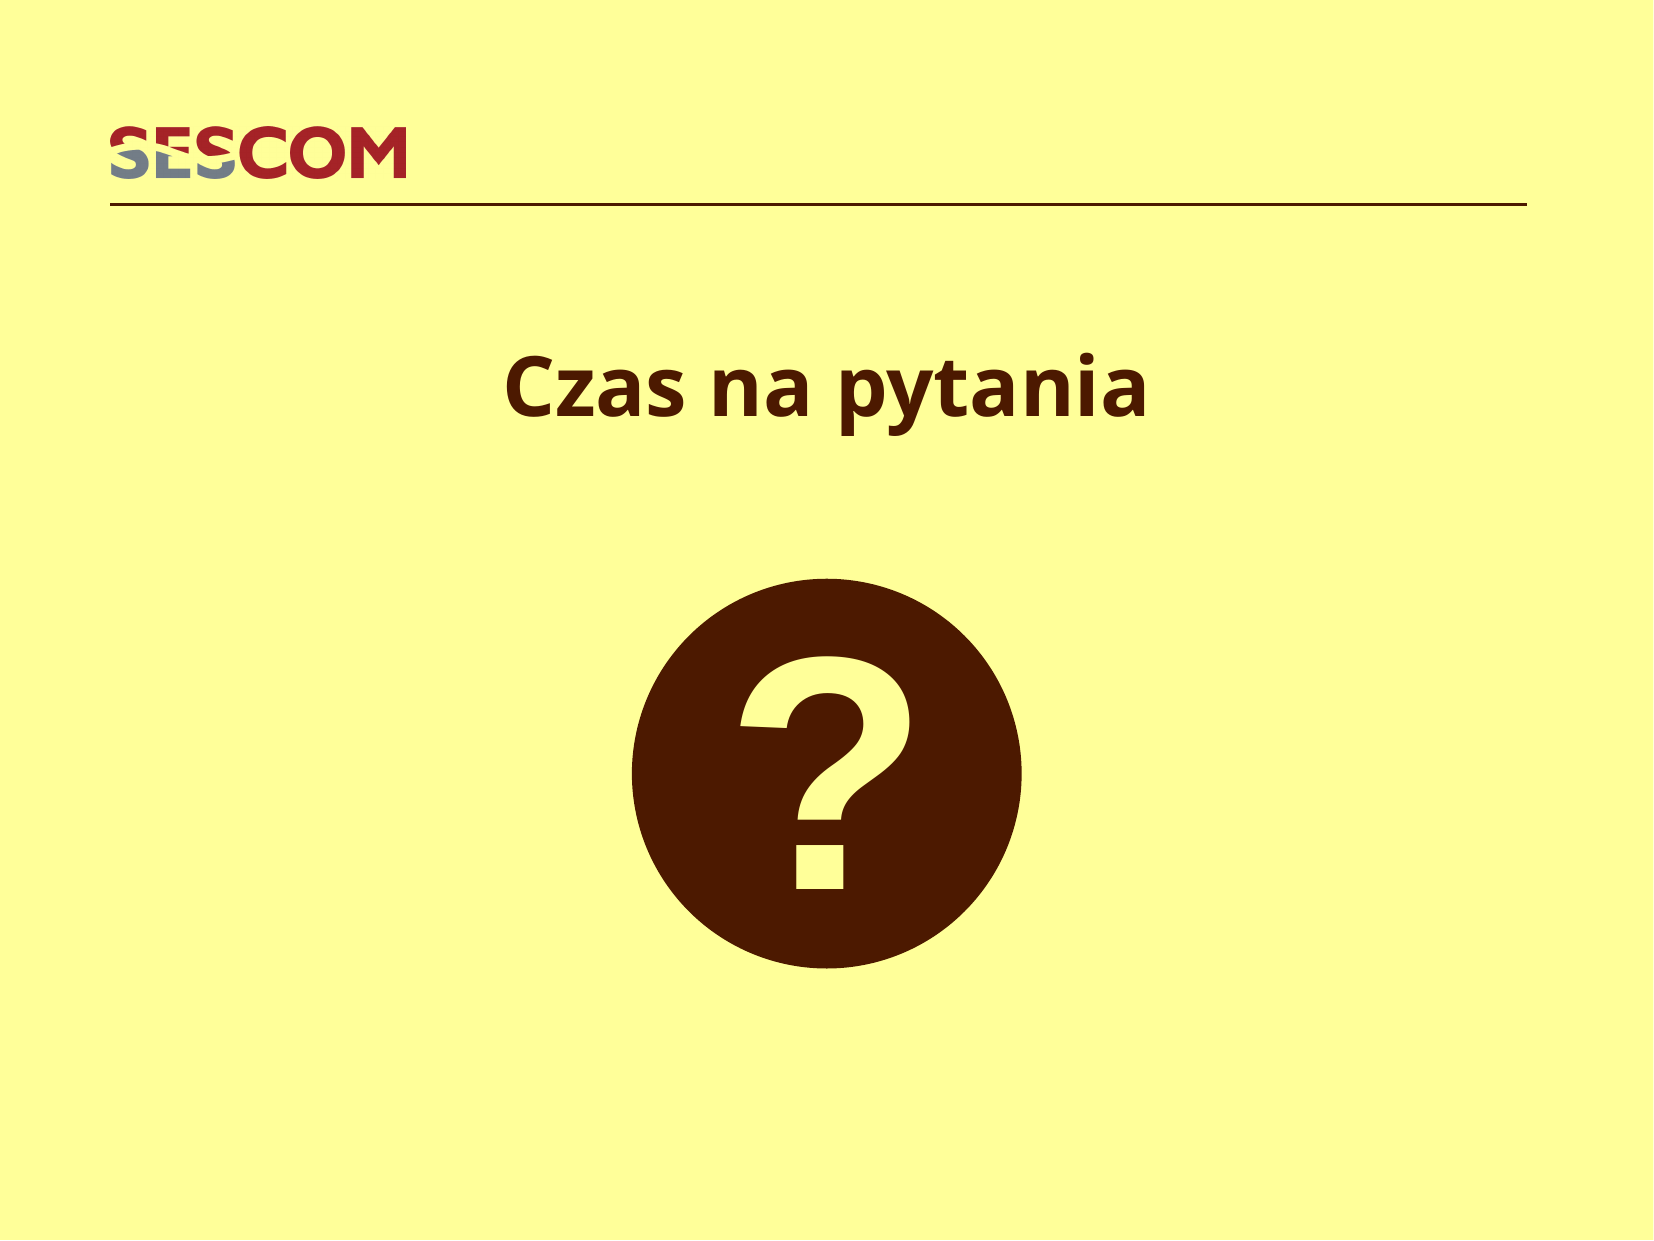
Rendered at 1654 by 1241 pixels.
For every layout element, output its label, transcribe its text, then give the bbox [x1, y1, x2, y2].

picture [110, 126, 406, 179]
text_box Czas na pytania [162, 320, 1492, 481]
text_box ? [631, 578, 1022, 969]
